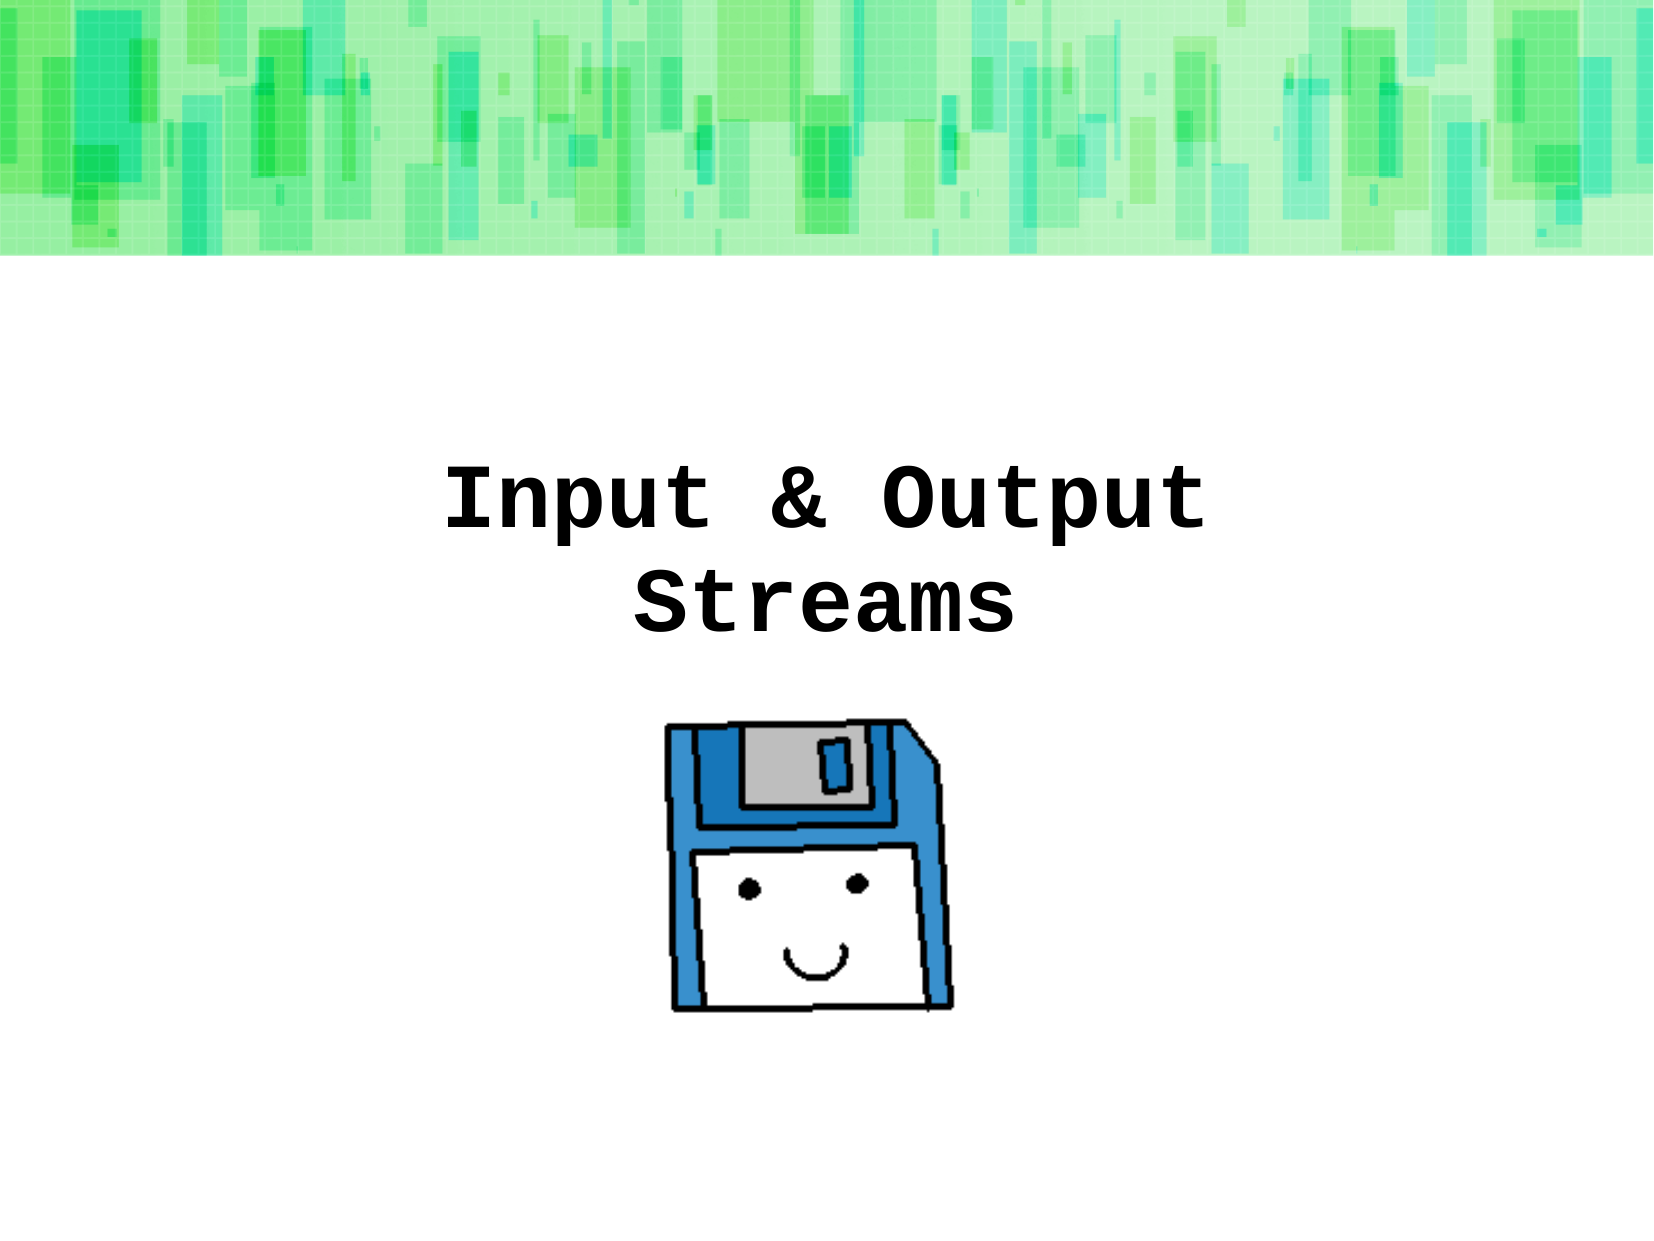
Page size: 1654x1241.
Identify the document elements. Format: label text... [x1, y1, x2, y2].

picture [0, 0, 1654, 1241]
subtitle Input & Output Streams [82, 285, 1571, 826]
